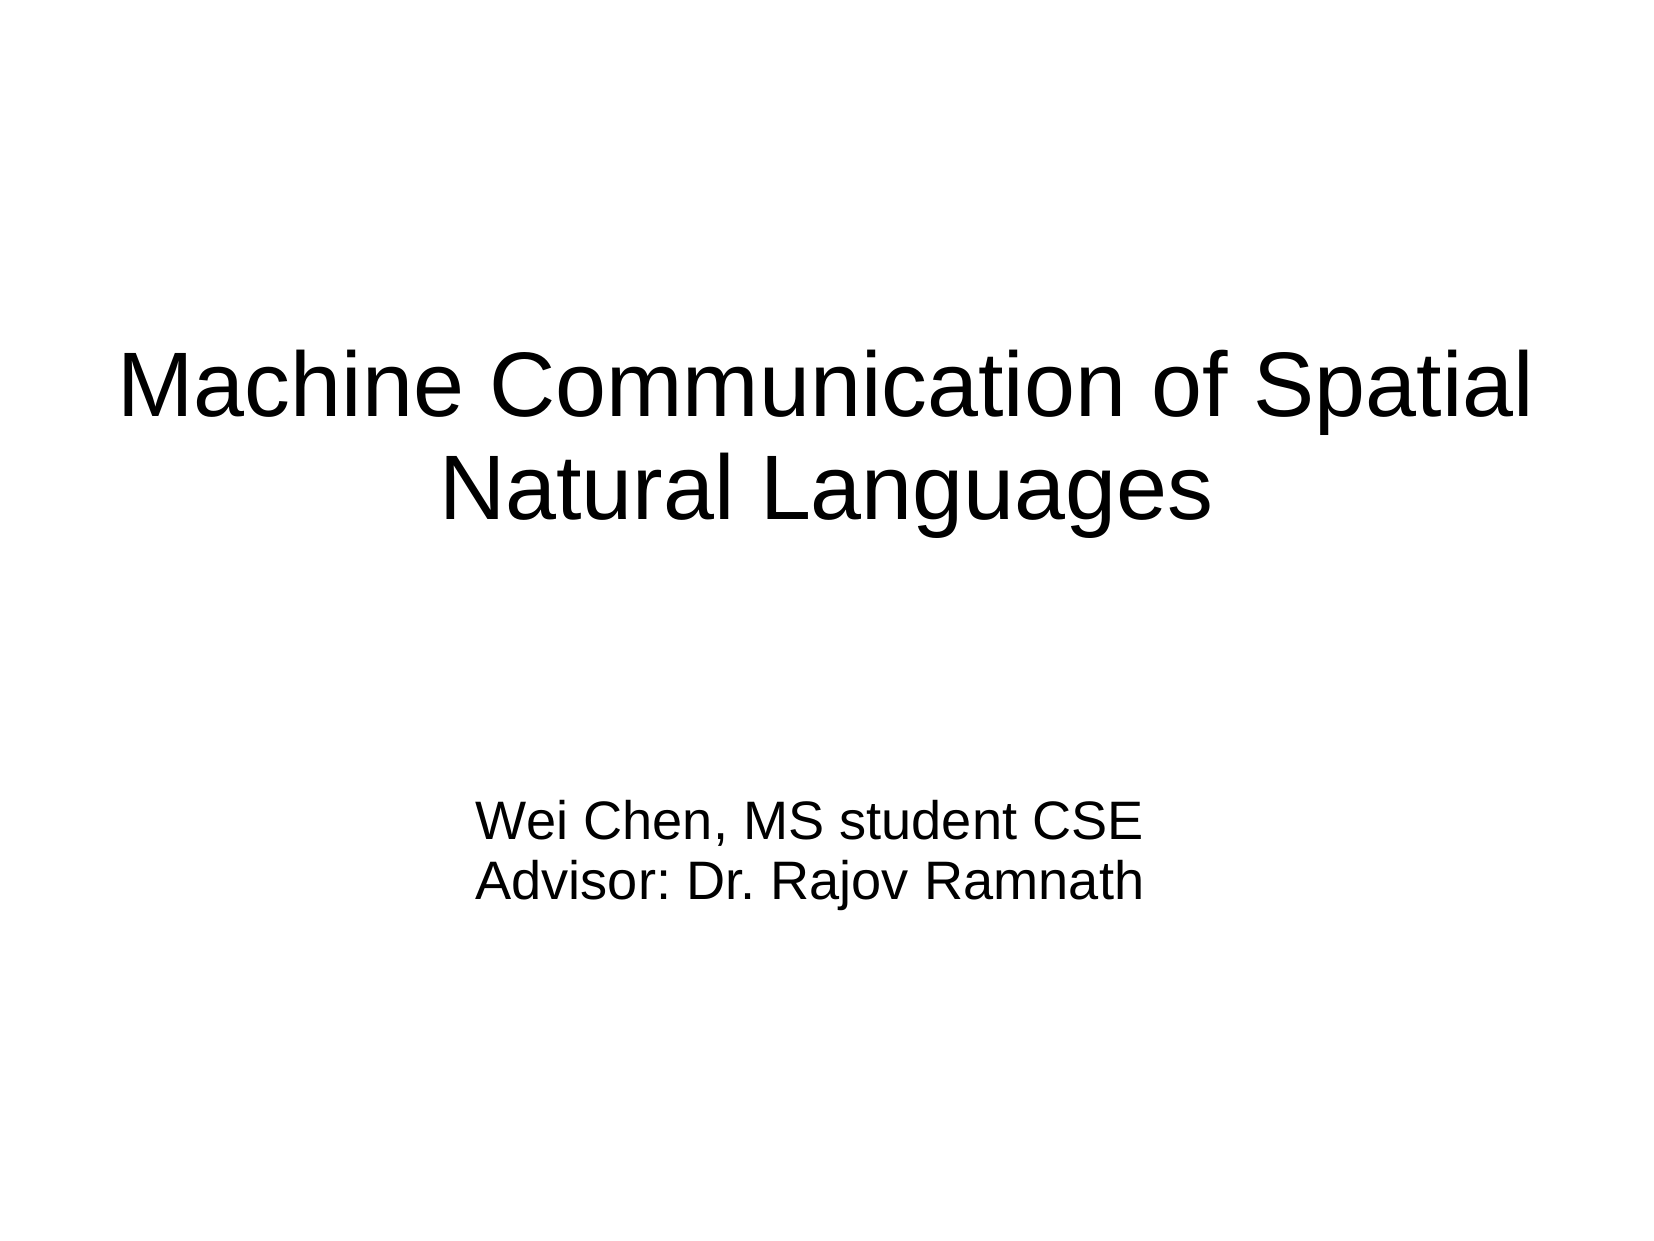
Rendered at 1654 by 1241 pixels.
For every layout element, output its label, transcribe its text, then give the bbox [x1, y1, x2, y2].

subtitle Wei Chen, MS student CSE Advisor: Dr. Rajov Ramnath [82, 490, 1538, 1211]
title Machine Communication of Spatial Natural Languages [82, 332, 1571, 540]
